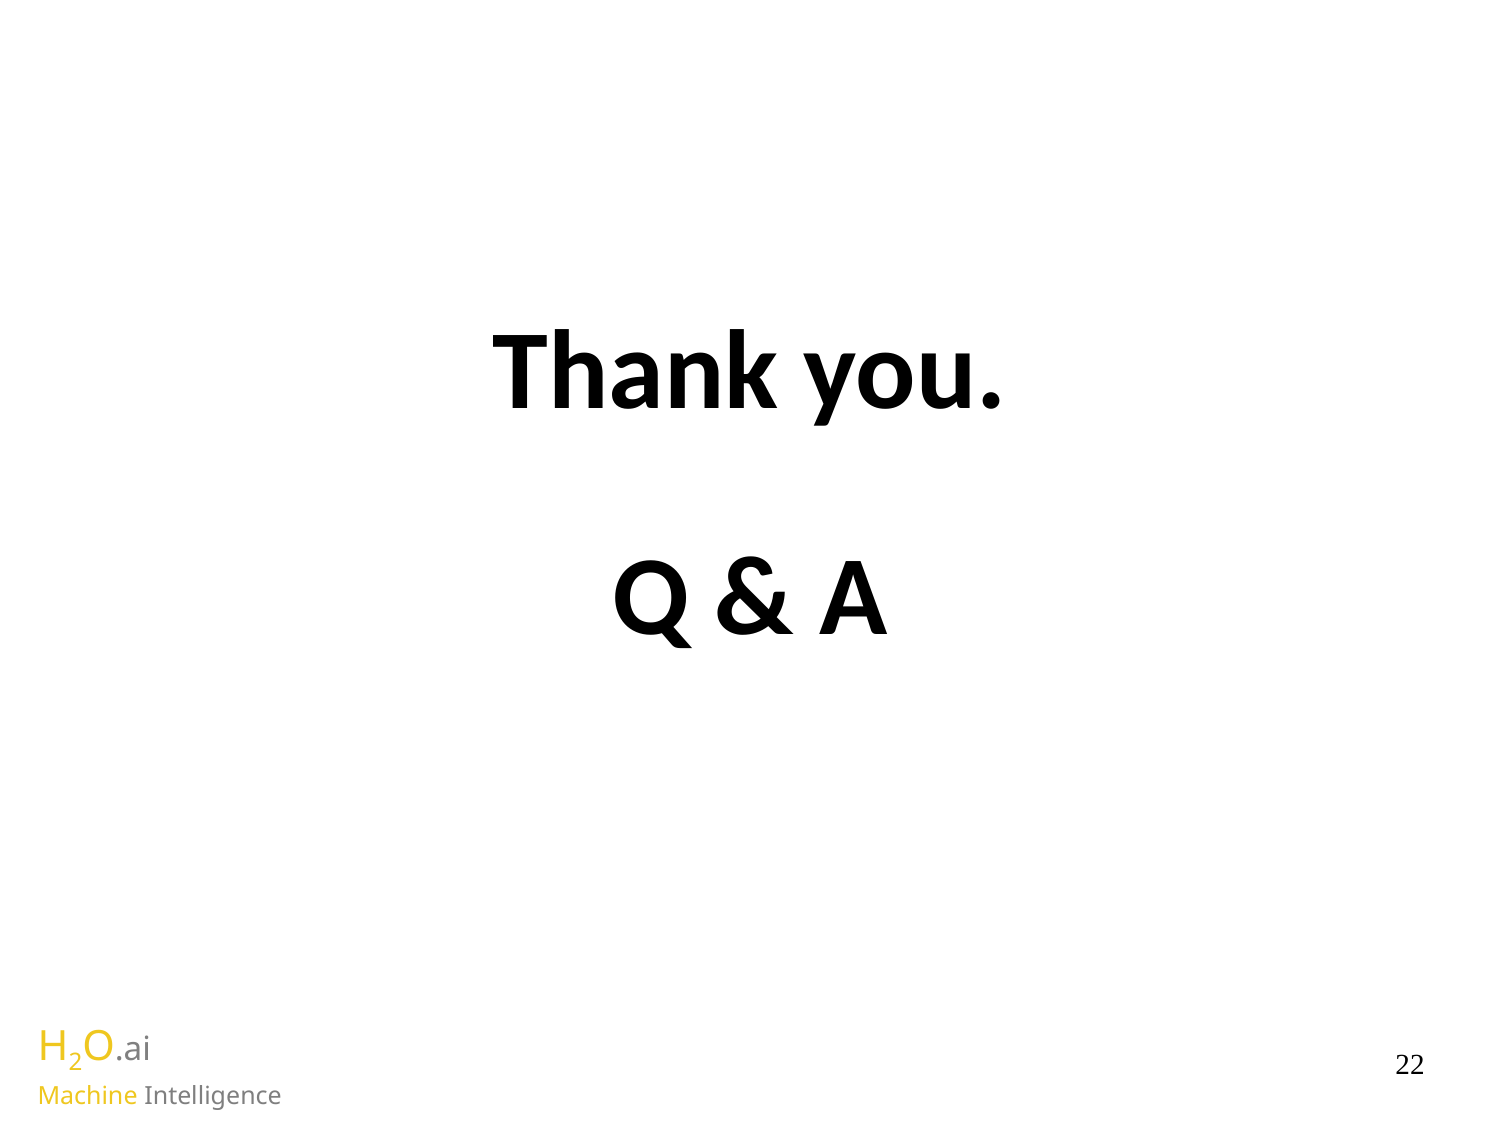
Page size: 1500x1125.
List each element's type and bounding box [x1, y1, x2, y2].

list [75, 150, 1425, 1013]
